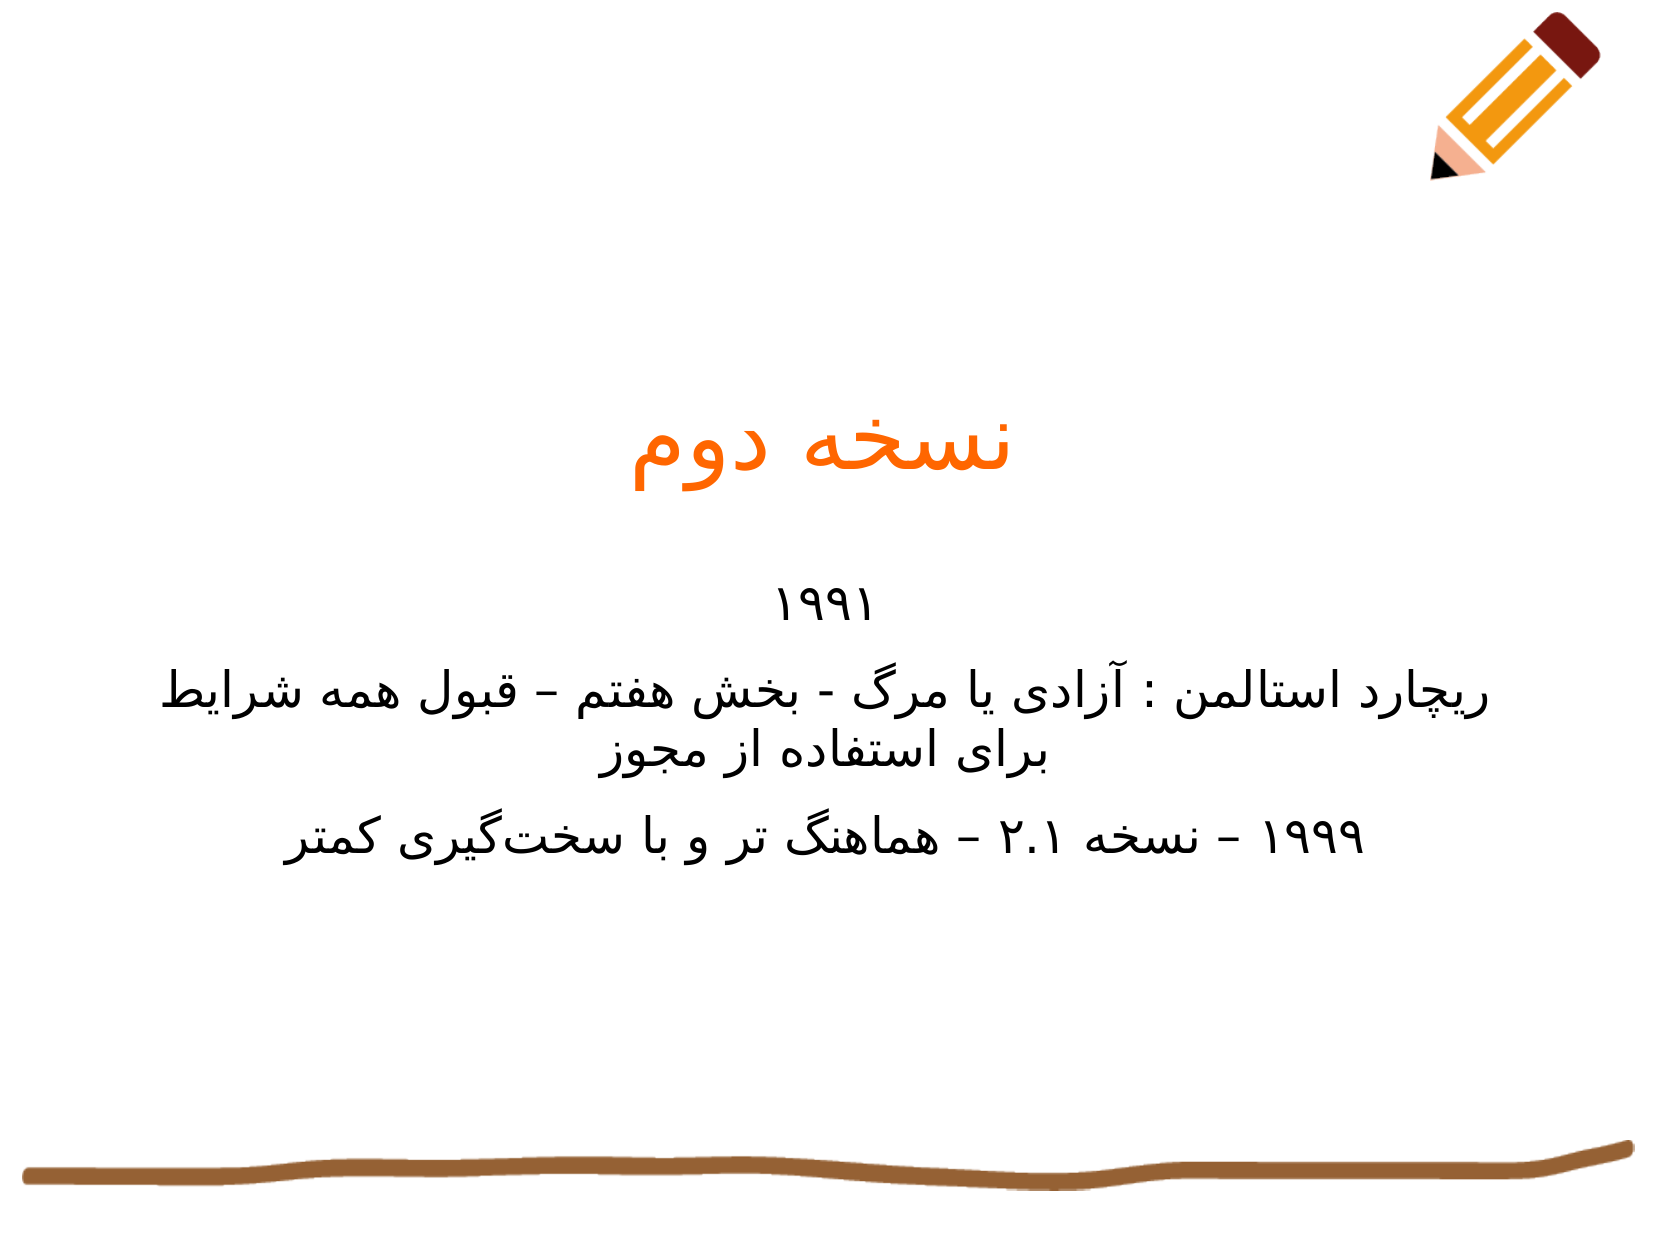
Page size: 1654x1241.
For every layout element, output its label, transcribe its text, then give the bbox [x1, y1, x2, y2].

list ۱۹۹۱ ریچارد استالمن : آزادی یا مرگ - بخش هفتم – قبول همه شرایط برای استفاده از مجوز ۱۹۹۹ – نسخه ۲.۱ – هماهنگ تر و با سخت‌گیری کمتر [150, 573, 1572, 961]
title نسخه دوم [150, 375, 1497, 501]
picture [1430, 12, 1601, 181]
picture [22, 1140, 1635, 1191]
